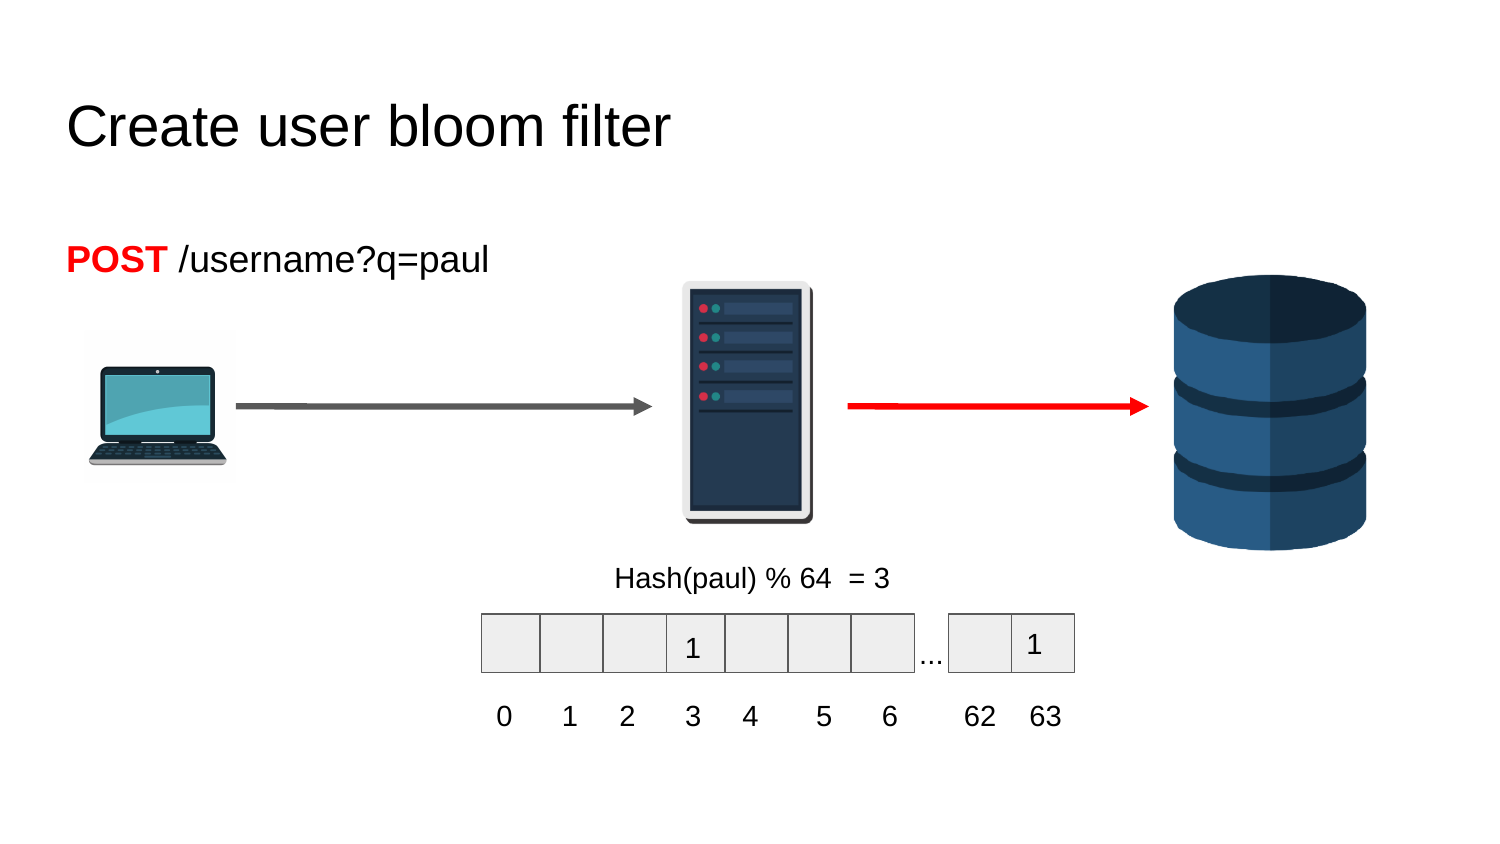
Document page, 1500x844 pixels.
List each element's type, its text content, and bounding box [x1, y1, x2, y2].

title Create user bloom filter [51, 72, 1096, 167]
picture [1148, 244, 1397, 568]
text_box [481, 613, 915, 673]
text_box 0 1 2 3 4 5 6 62 63 [473, 682, 1120, 728]
text_box [948, 613, 1011, 673]
text_box ... [904, 620, 1002, 667]
text_box 1 [1011, 613, 1075, 673]
text_box 1 [669, 614, 722, 646]
text_box POST /username?q=paul [51, 219, 545, 314]
text_box Hash(paul) % 64 = 3 [599, 544, 965, 603]
picture [652, 250, 848, 544]
picture [84, 330, 236, 483]
